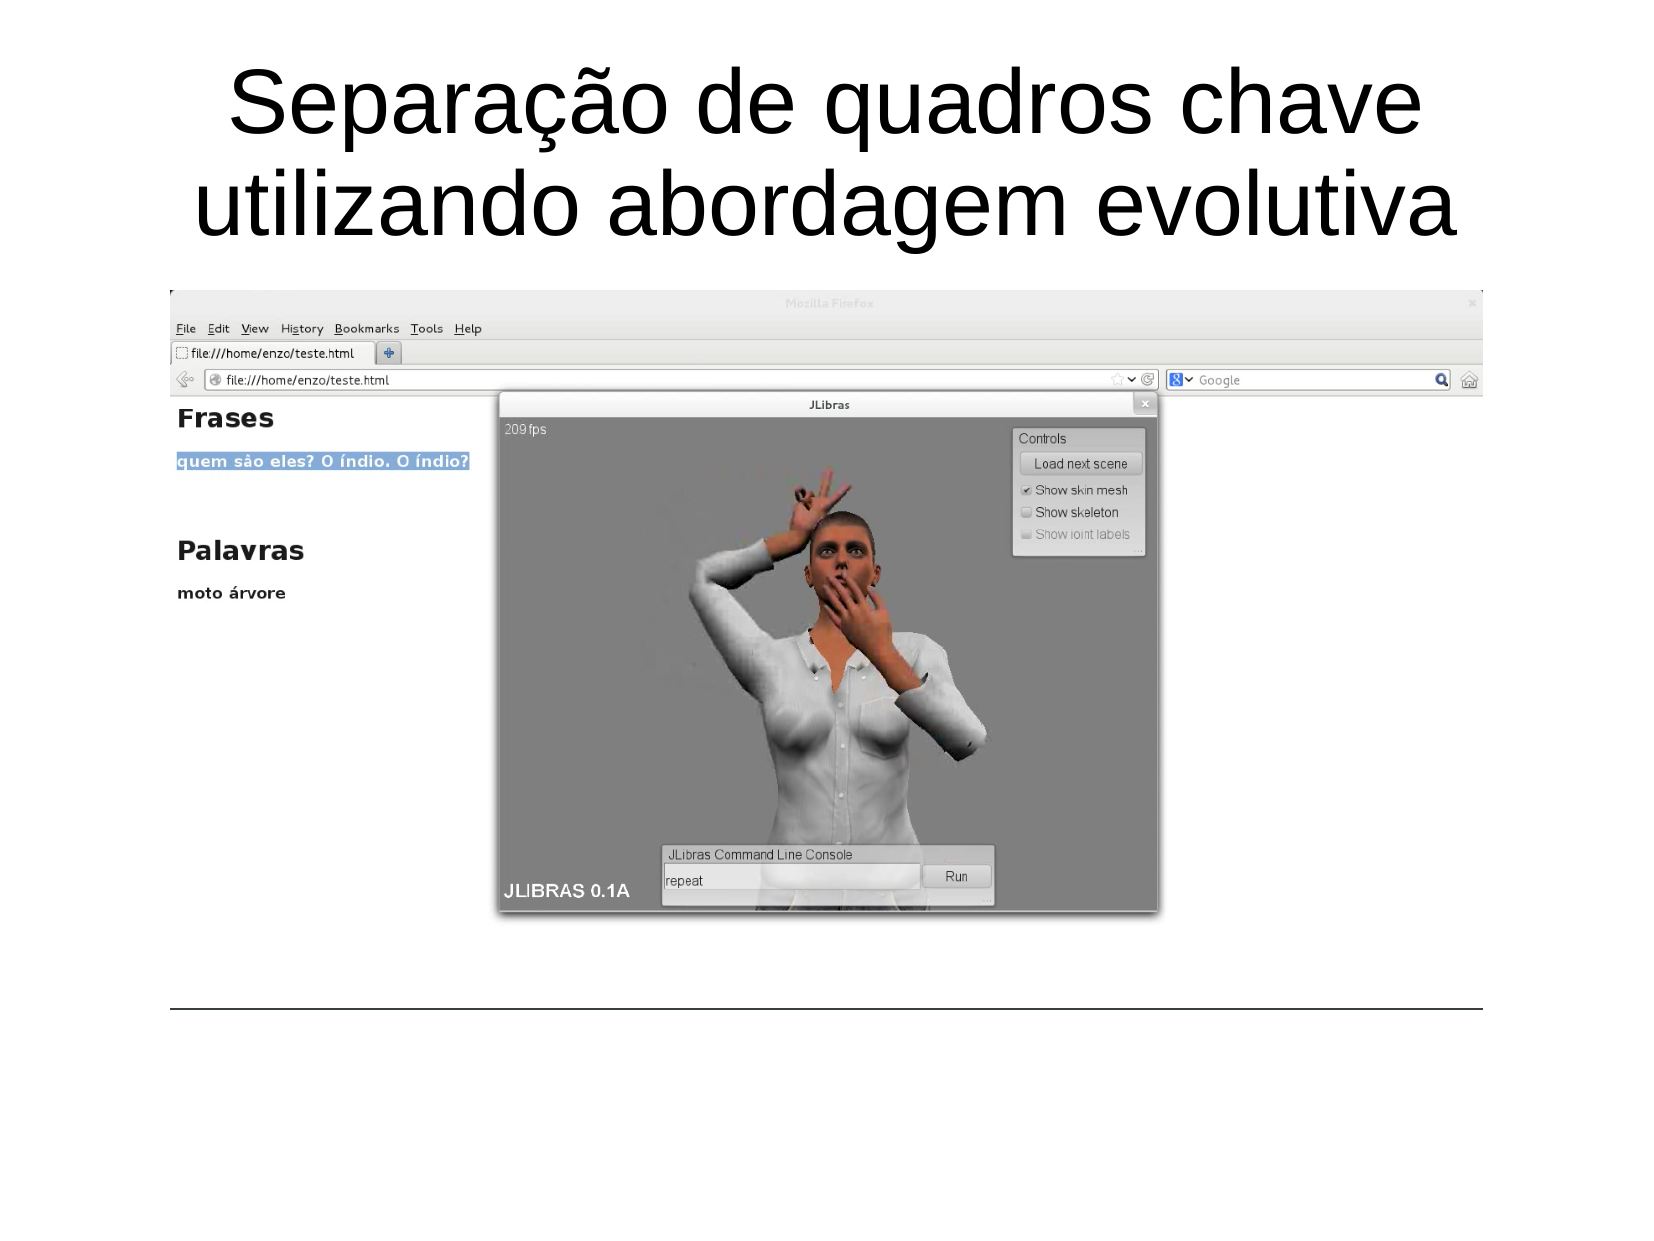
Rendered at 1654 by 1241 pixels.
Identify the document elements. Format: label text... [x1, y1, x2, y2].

title Separação de quadros chave utilizando abordagem evolutiva [82, 49, 1571, 257]
picture [170, 290, 1483, 1010]
